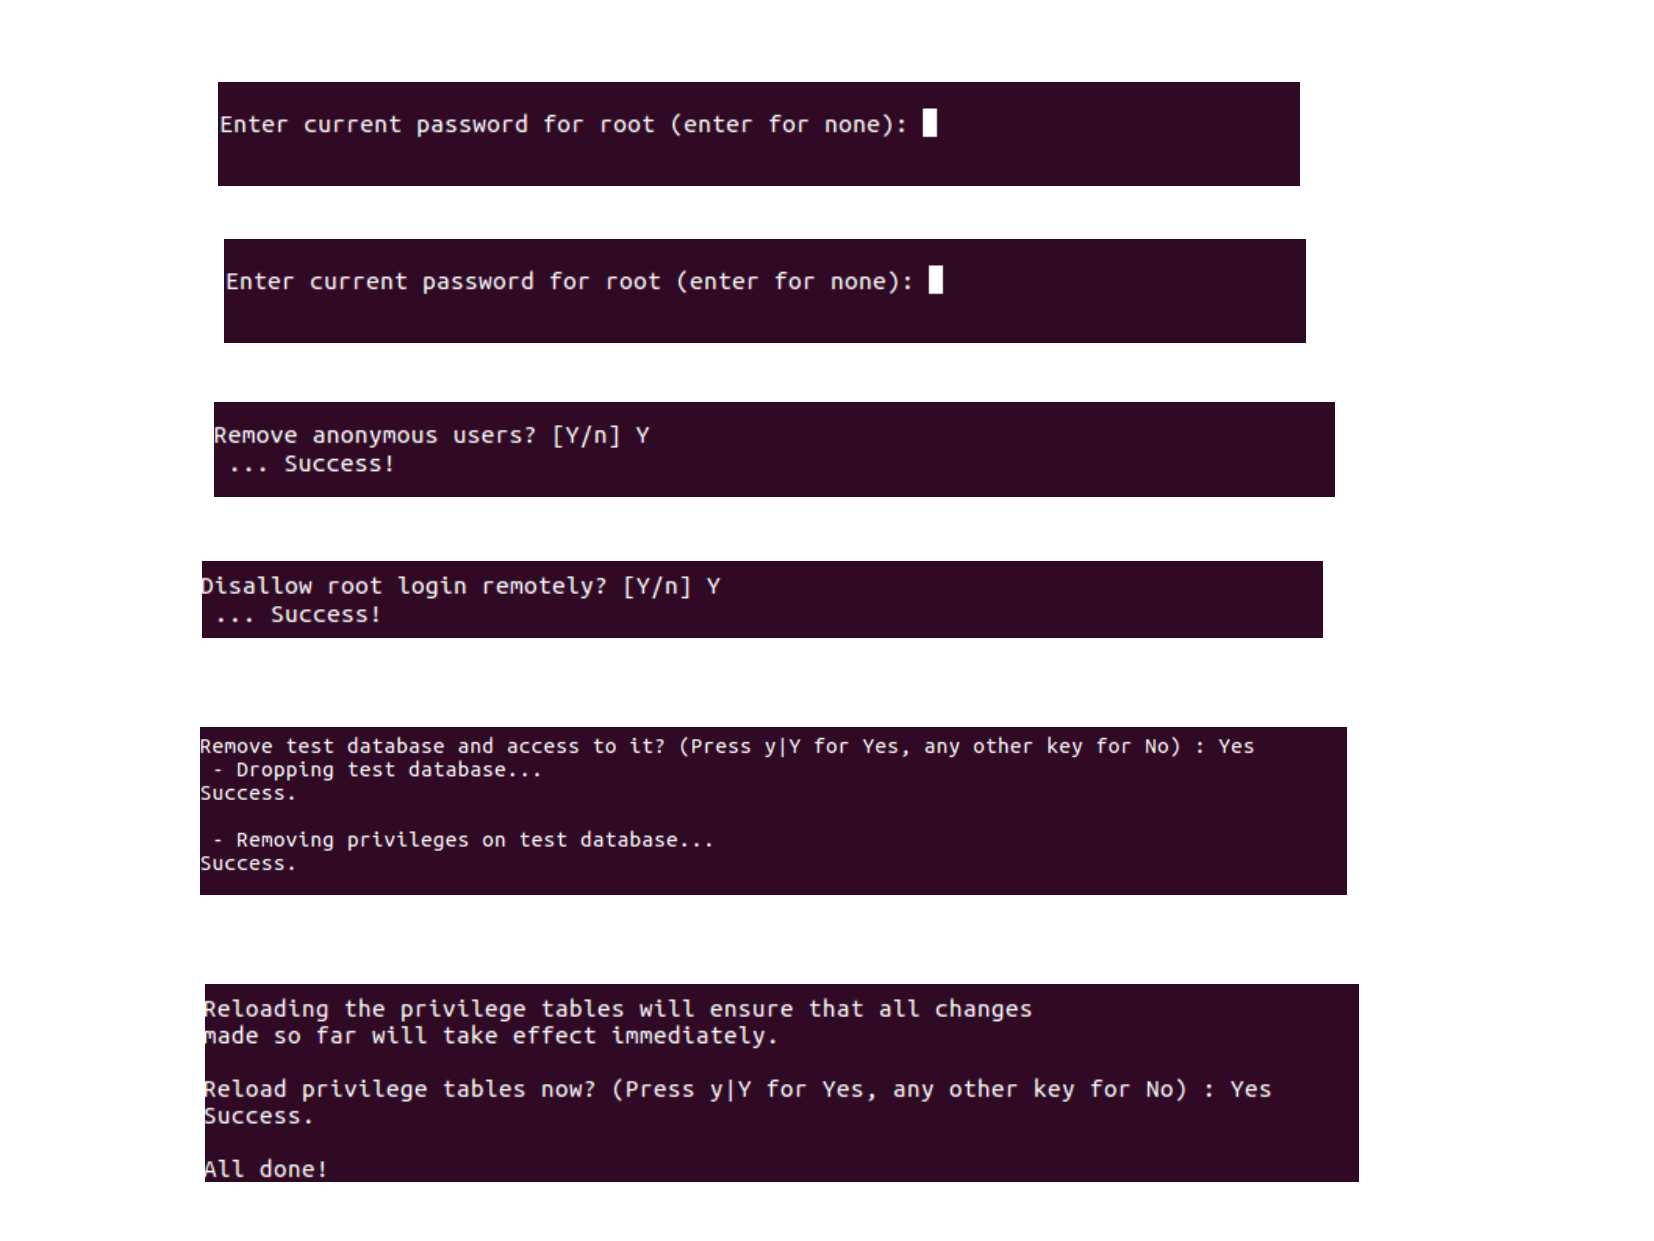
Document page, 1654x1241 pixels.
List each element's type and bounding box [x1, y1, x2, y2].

picture [205, 984, 1359, 1182]
picture [200, 727, 1347, 895]
picture [214, 402, 1335, 497]
picture [202, 561, 1323, 638]
picture [224, 239, 1306, 343]
picture [218, 82, 1300, 186]
